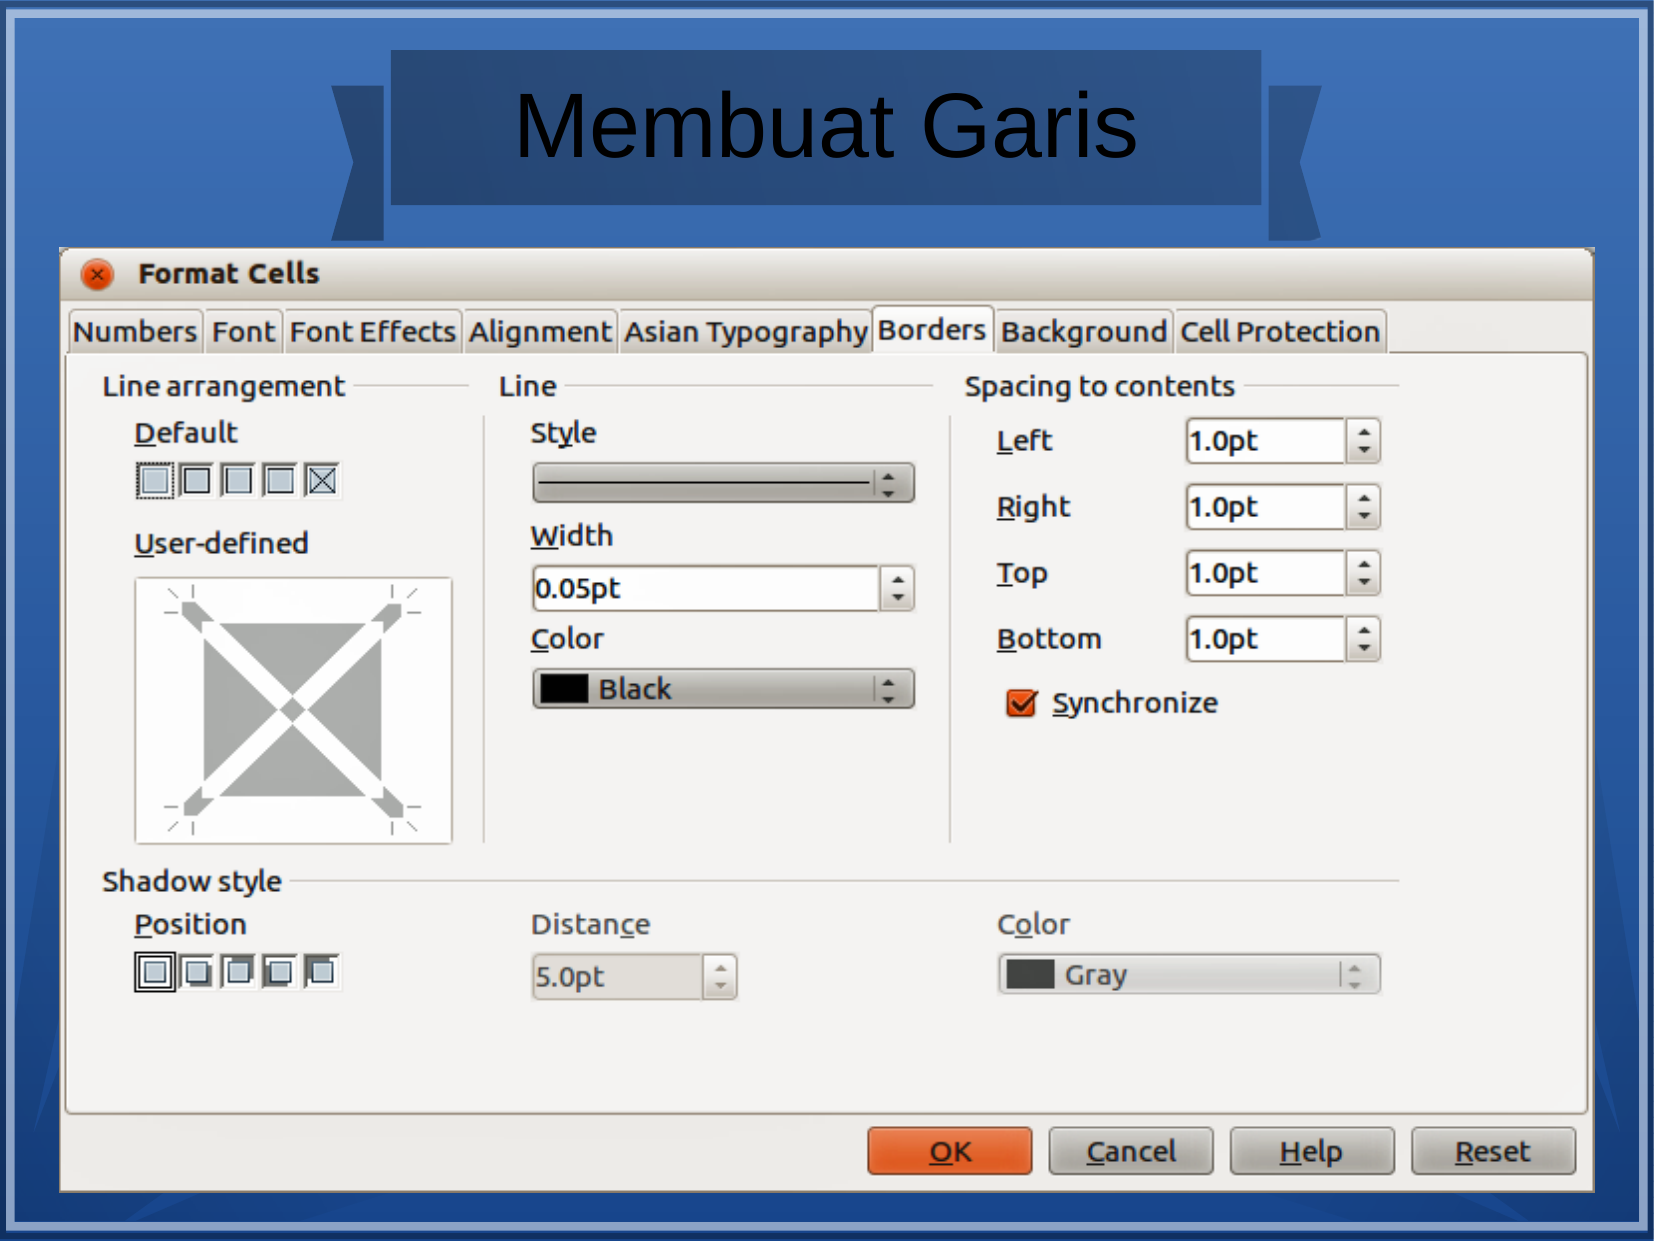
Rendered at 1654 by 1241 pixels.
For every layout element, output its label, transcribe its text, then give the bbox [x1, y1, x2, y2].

title Membuat Garis [389, 47, 1264, 205]
picture [59, 247, 1595, 1193]
